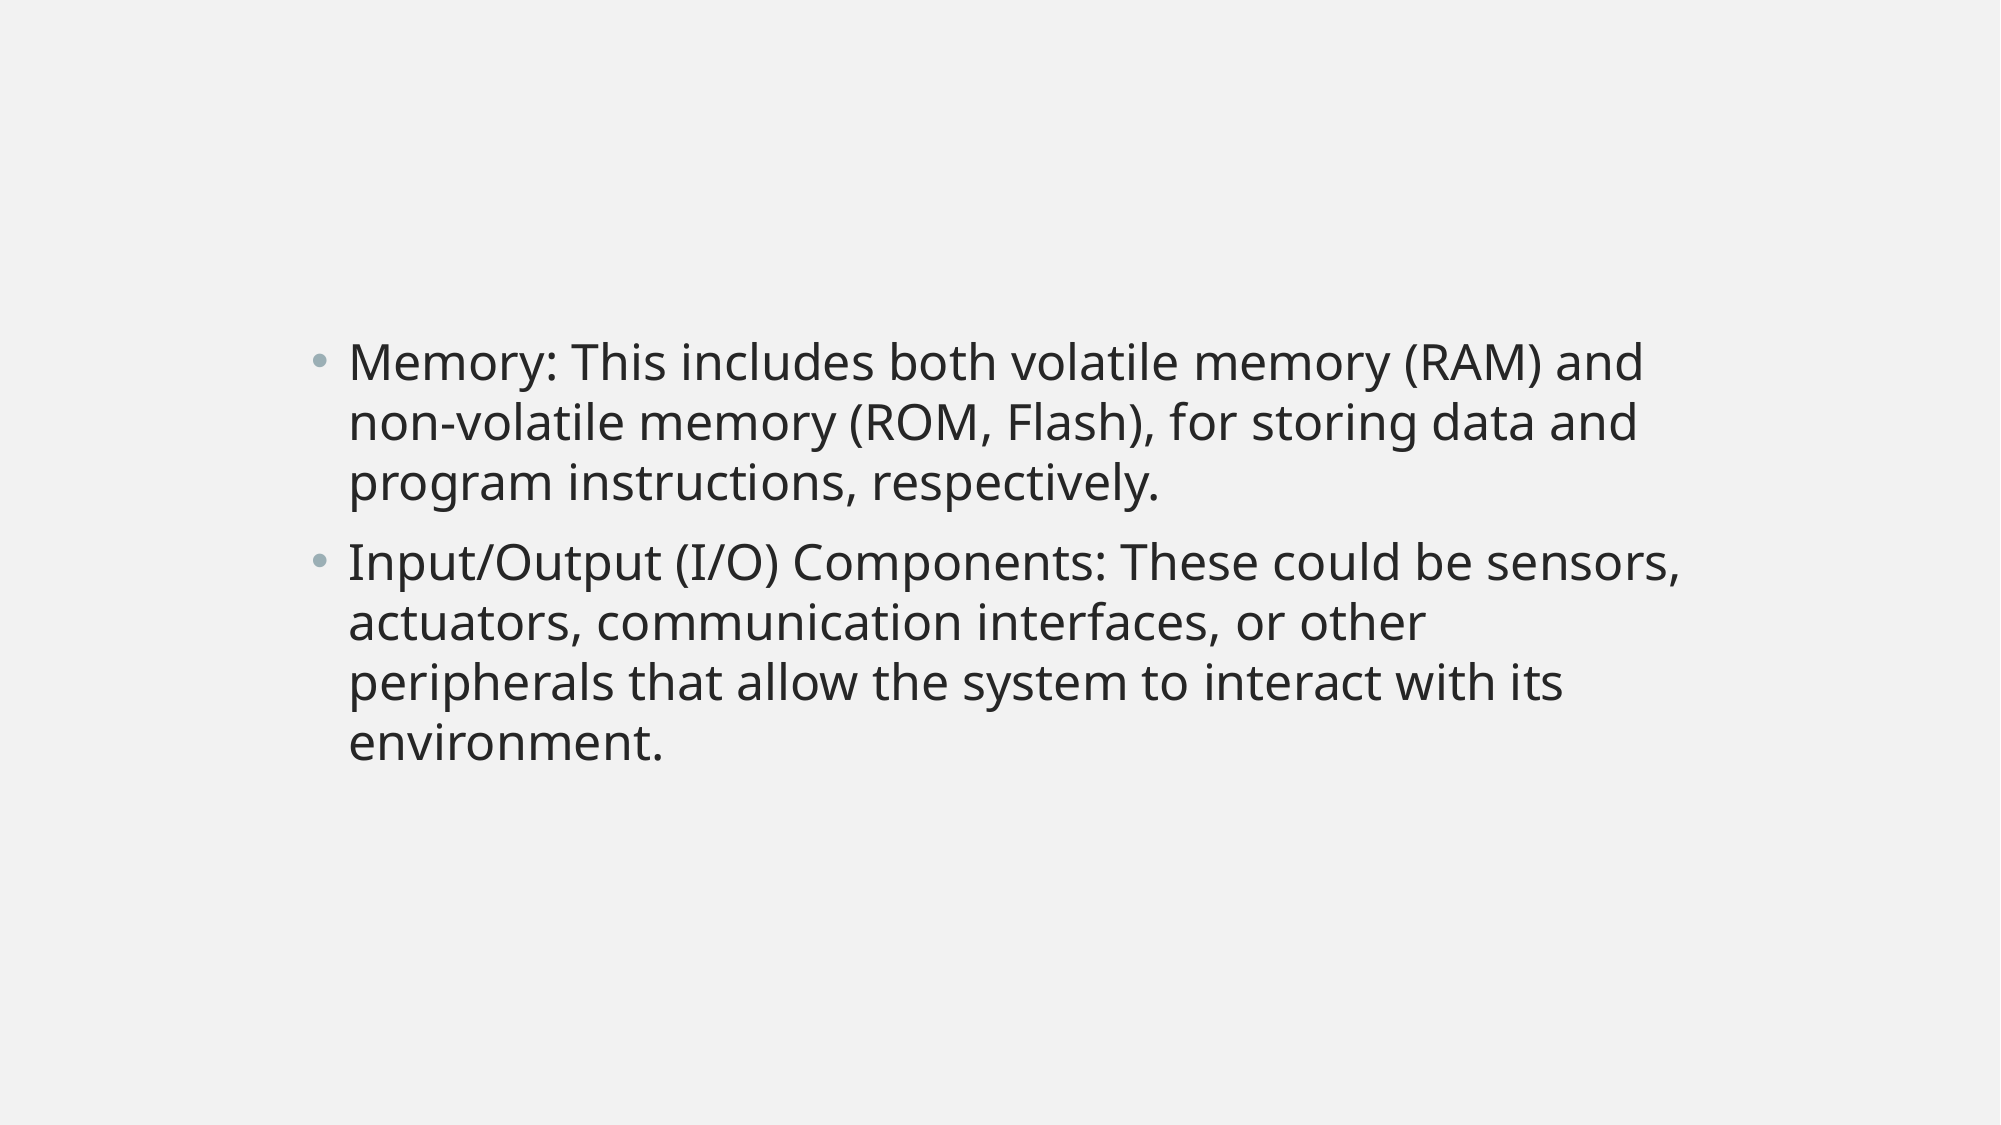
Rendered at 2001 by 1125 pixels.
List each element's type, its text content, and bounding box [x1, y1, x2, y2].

list Memory: This includes both volatile memory (RAM) and non-volatile memory (ROM, Flash), for storing data and program instructions, respectively. Input/Output (I/O) Components: These could be sensors, actuators, communication interfaces, or other peripherals that allow the system to interact with its environment. [296, 322, 1704, 803]
